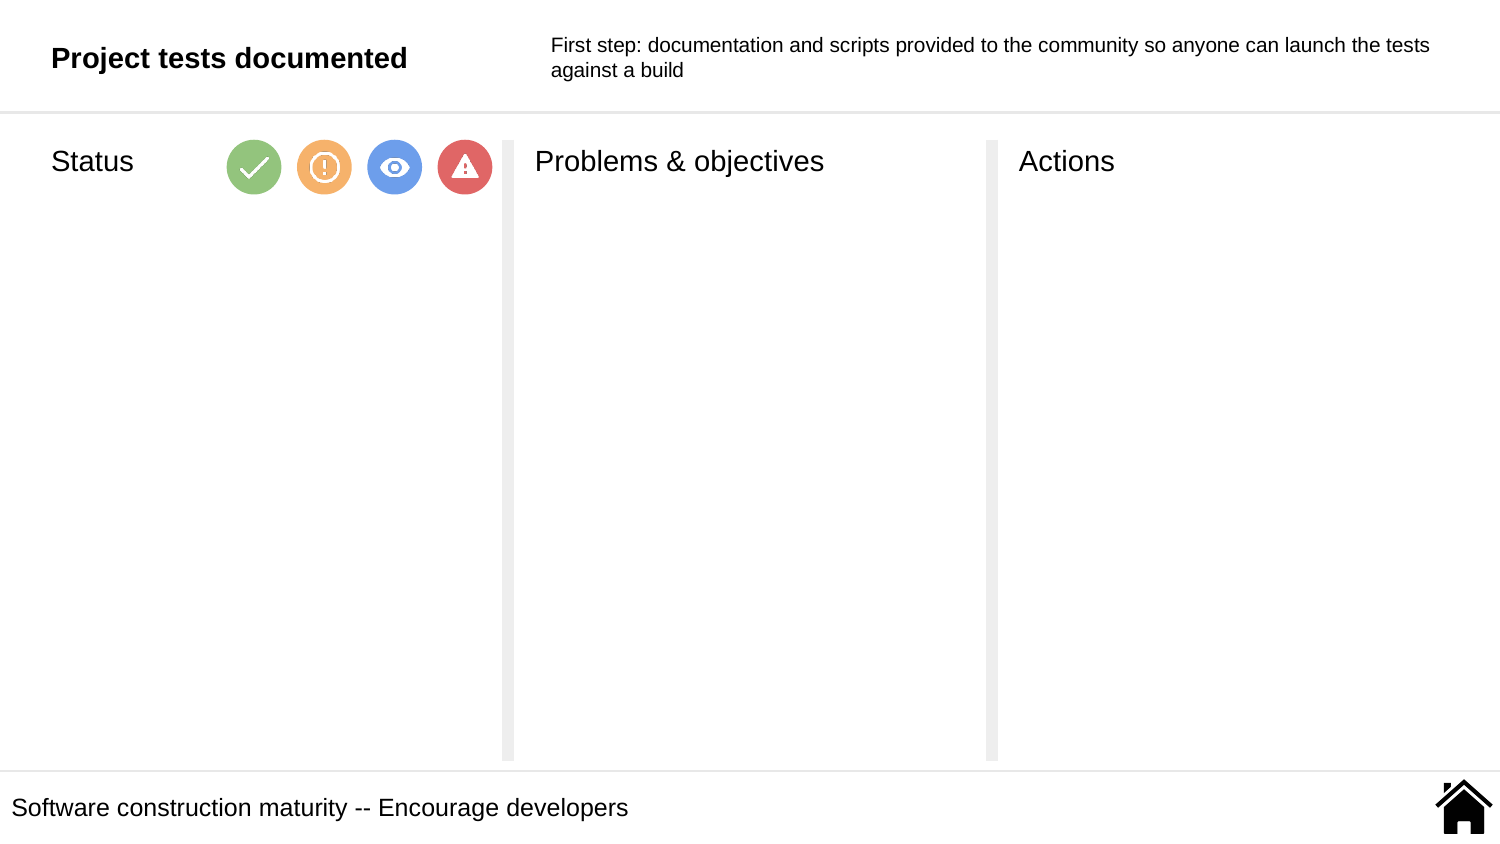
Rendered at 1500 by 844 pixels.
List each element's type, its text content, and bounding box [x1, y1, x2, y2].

text_box [226, 149, 233, 185]
picture [378, 152, 411, 184]
text_box [236, 188, 272, 195]
title Project tests documented [39, 15, 524, 98]
list Software construction maturity -- Encourage developers [0, 769, 1430, 844]
picture [233, 146, 275, 188]
picture [449, 149, 481, 182]
list First step: documentation and scripts provided to the community so anyone can launch the tests against a build [539, 15, 1461, 98]
picture [306, 148, 343, 186]
text_box [296, 139, 352, 195]
text_box [275, 149, 282, 185]
text_box [437, 139, 493, 195]
picture [1435, 779, 1493, 834]
list Status [39, 131, 493, 769]
list Problems & objectives [523, 131, 977, 769]
text_box [367, 139, 423, 195]
list Actions [1007, 131, 1461, 770]
text_box [236, 139, 272, 146]
